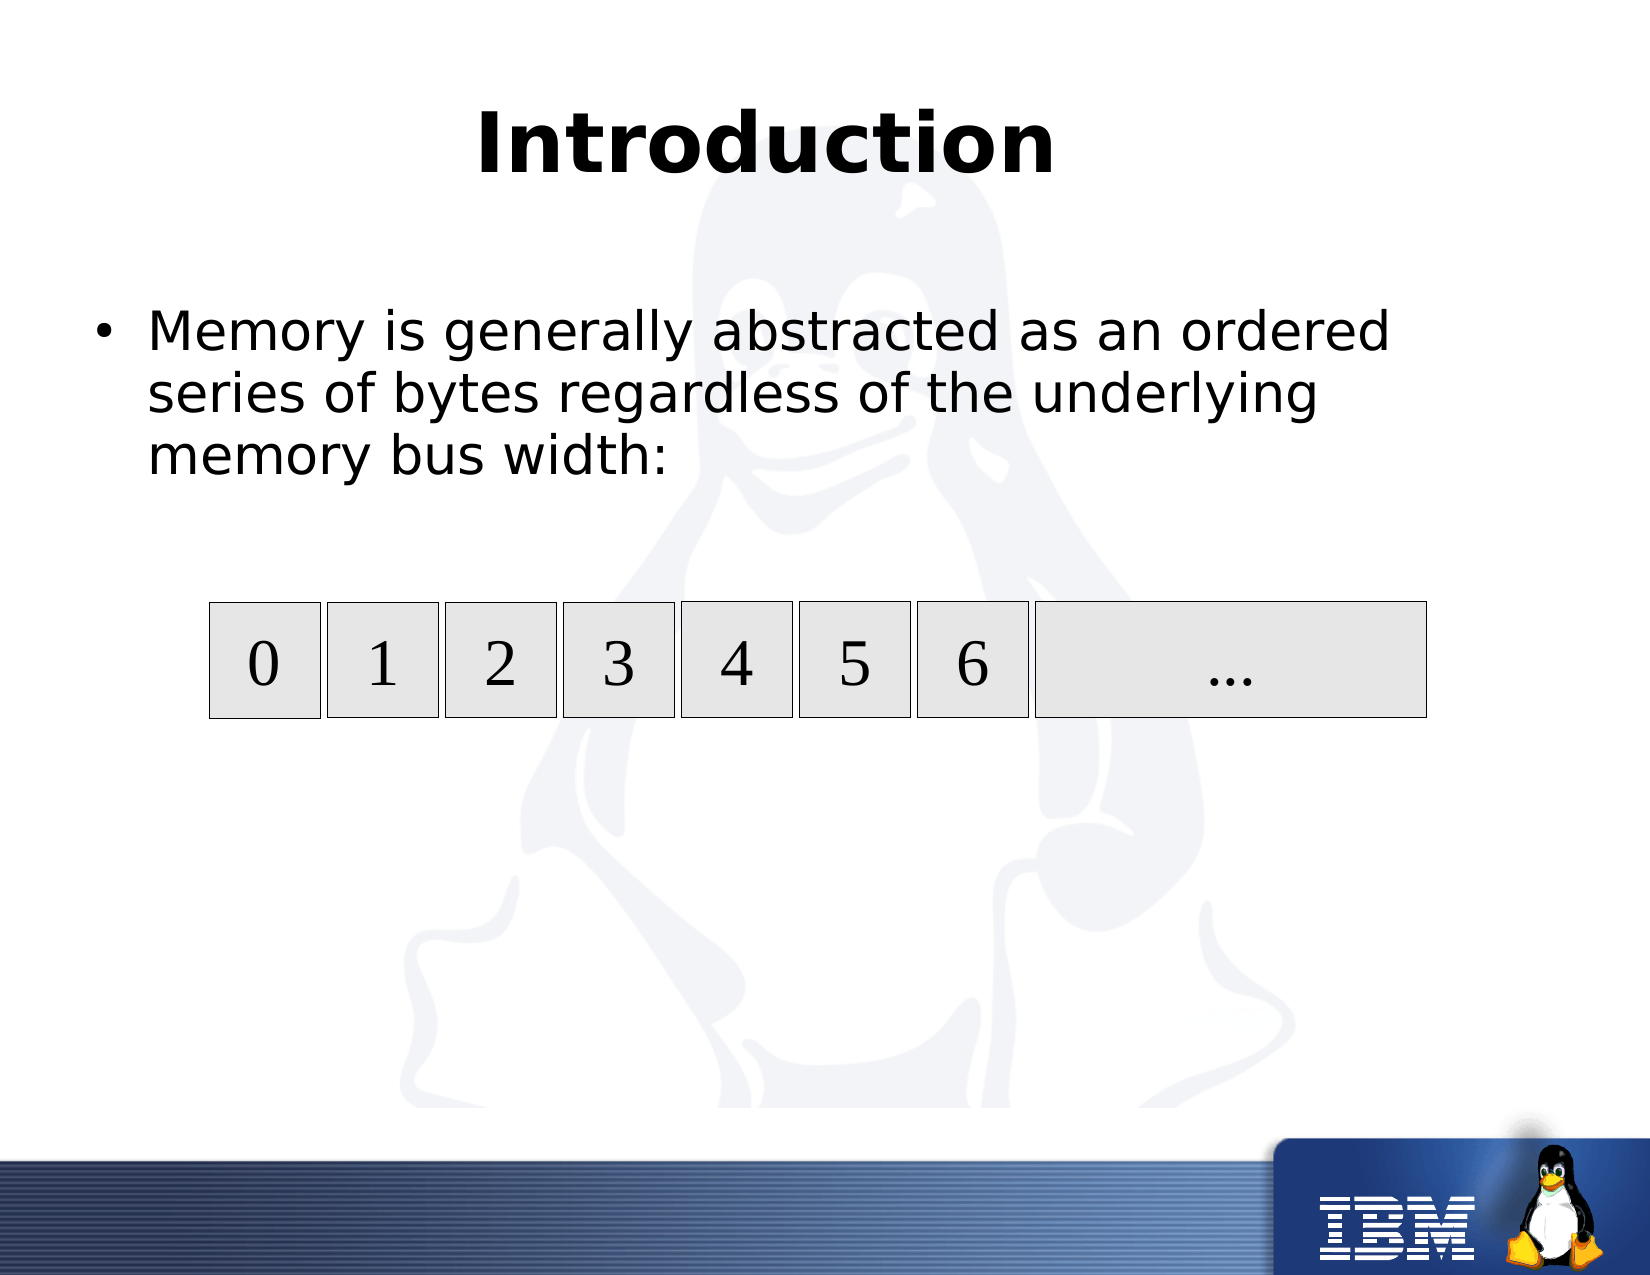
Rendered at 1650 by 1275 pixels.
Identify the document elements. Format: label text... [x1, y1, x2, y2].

text_box 6 [917, 601, 1029, 718]
text_box 5 [799, 601, 911, 718]
title Introduction [76, 76, 1457, 211]
text_box 0 [209, 602, 321, 719]
list Memory is generally abstracted as an ordered series of bytes regardless of the underlying memory bus width: [76, 299, 1457, 1171]
text_box 2 [445, 602, 557, 718]
text_box ... [1035, 601, 1427, 718]
text_box 4 [681, 601, 793, 718]
text_box 1 [327, 602, 439, 718]
text_box 3 [563, 602, 675, 718]
